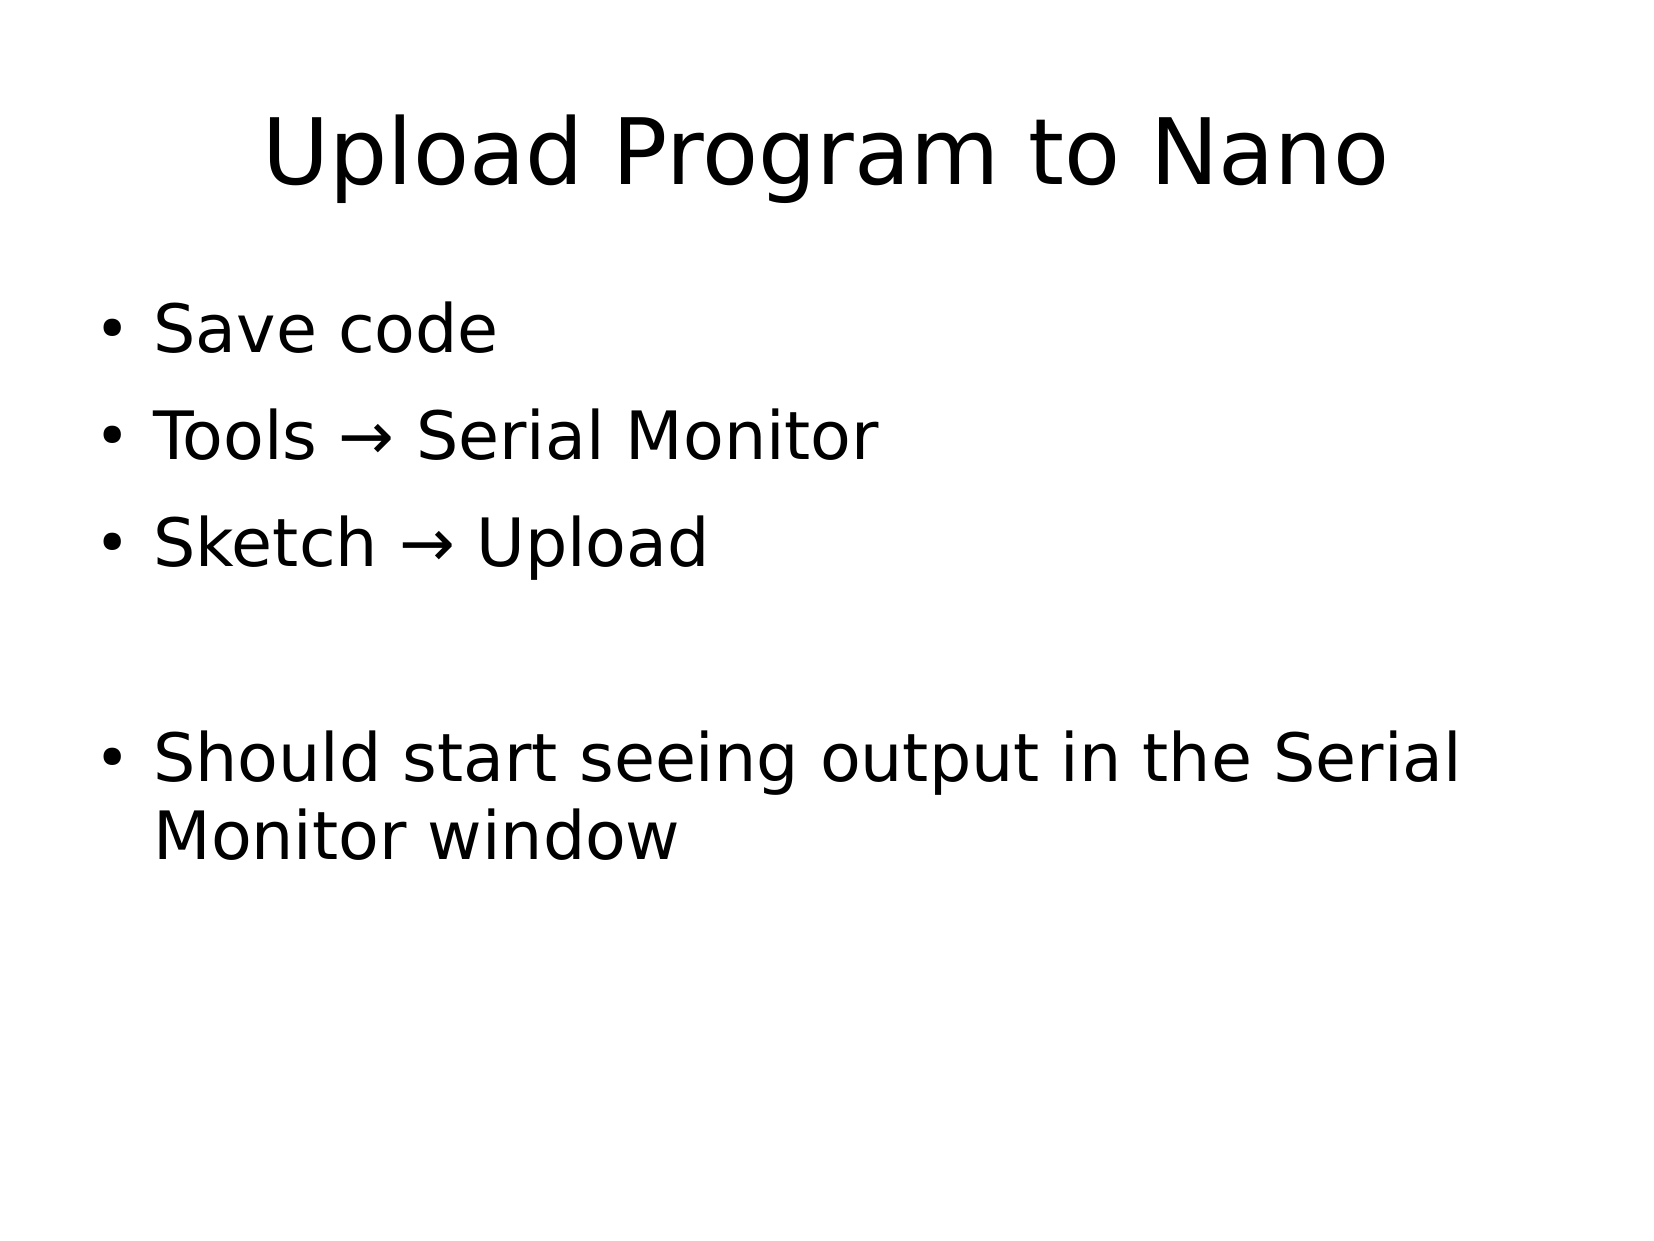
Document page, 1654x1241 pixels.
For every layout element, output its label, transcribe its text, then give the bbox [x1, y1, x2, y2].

list Save code Tools → Serial Monitor Sketch → Upload Should start seeing output in the Serial Monitor window [82, 290, 1571, 1010]
title Upload Program to Nano [82, 49, 1571, 257]
